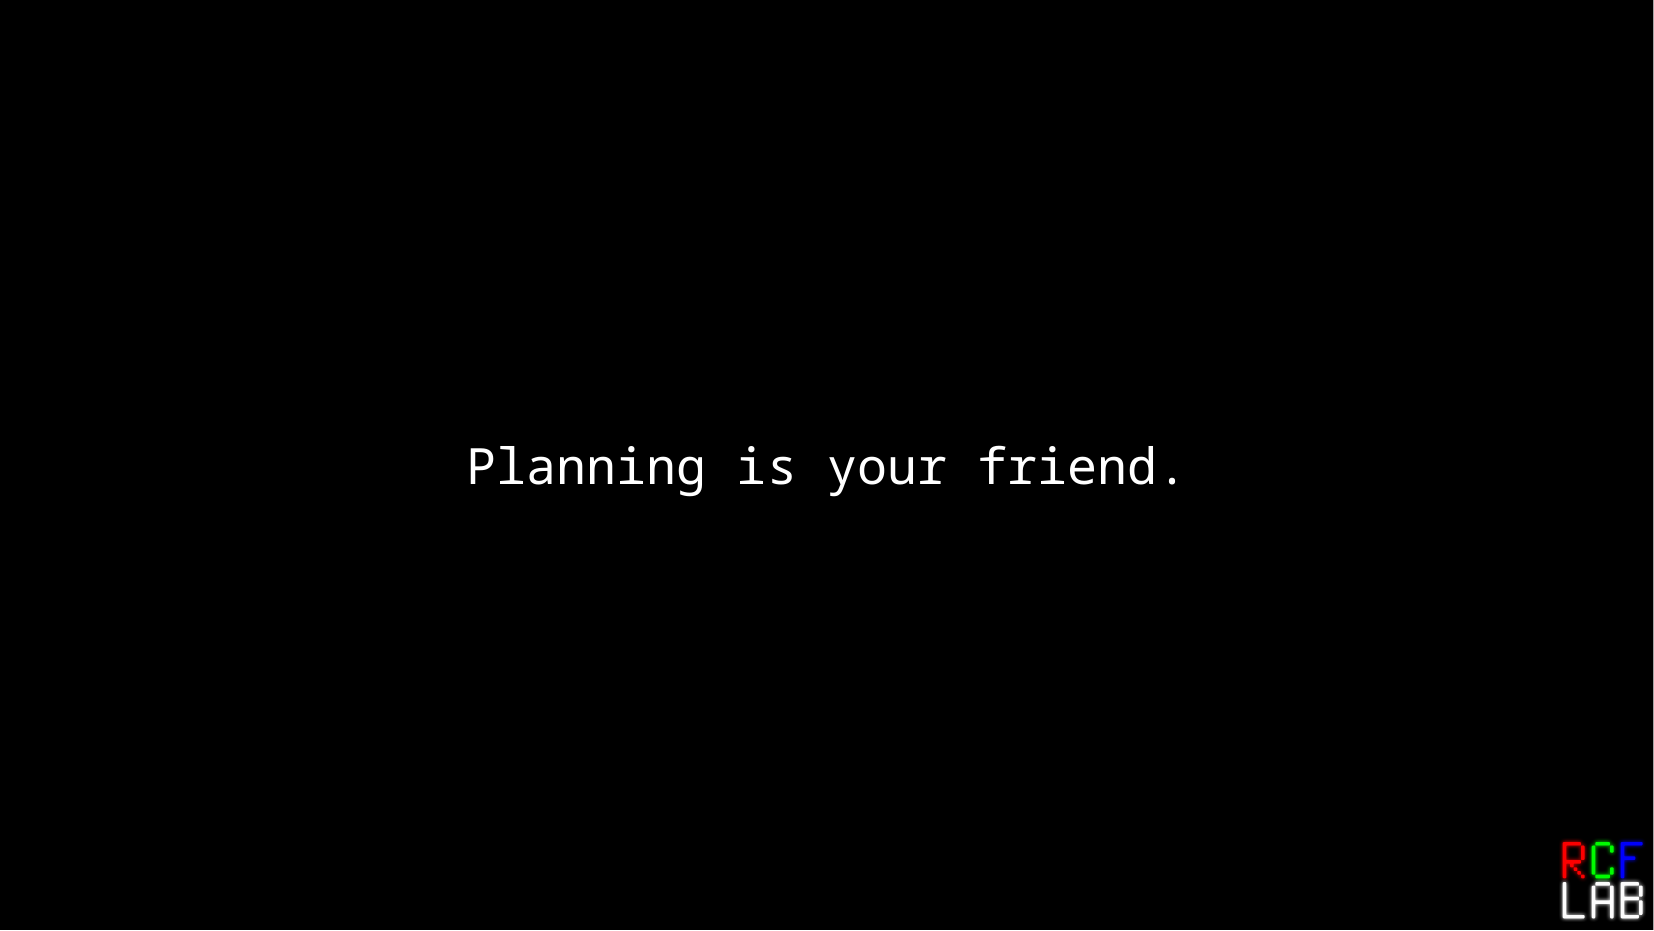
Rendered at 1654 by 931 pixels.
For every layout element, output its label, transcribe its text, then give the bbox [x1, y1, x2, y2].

picture [1559, 838, 1646, 922]
list Planning is your friend. [124, 125, 1530, 805]
